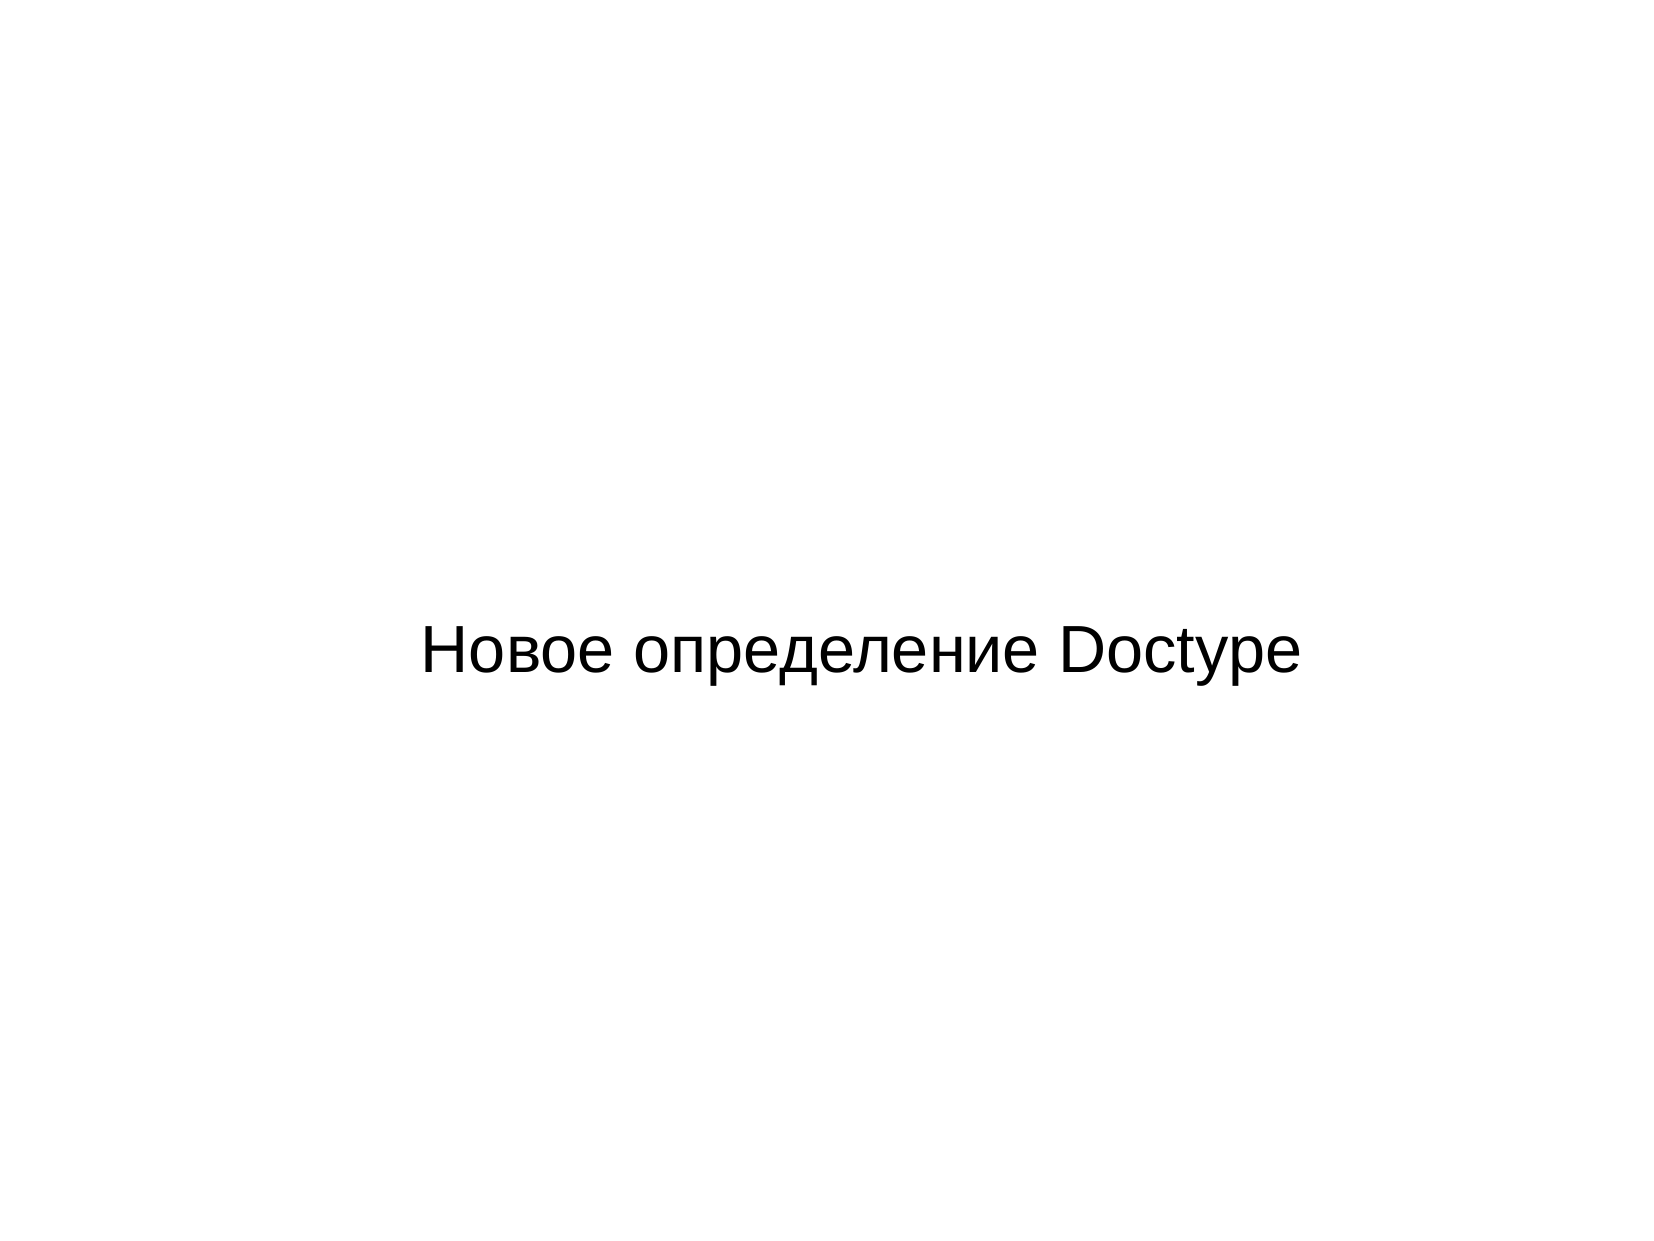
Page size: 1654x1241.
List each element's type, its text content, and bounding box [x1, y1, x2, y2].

list Новое определение Doctype [82, 290, 1571, 1010]
